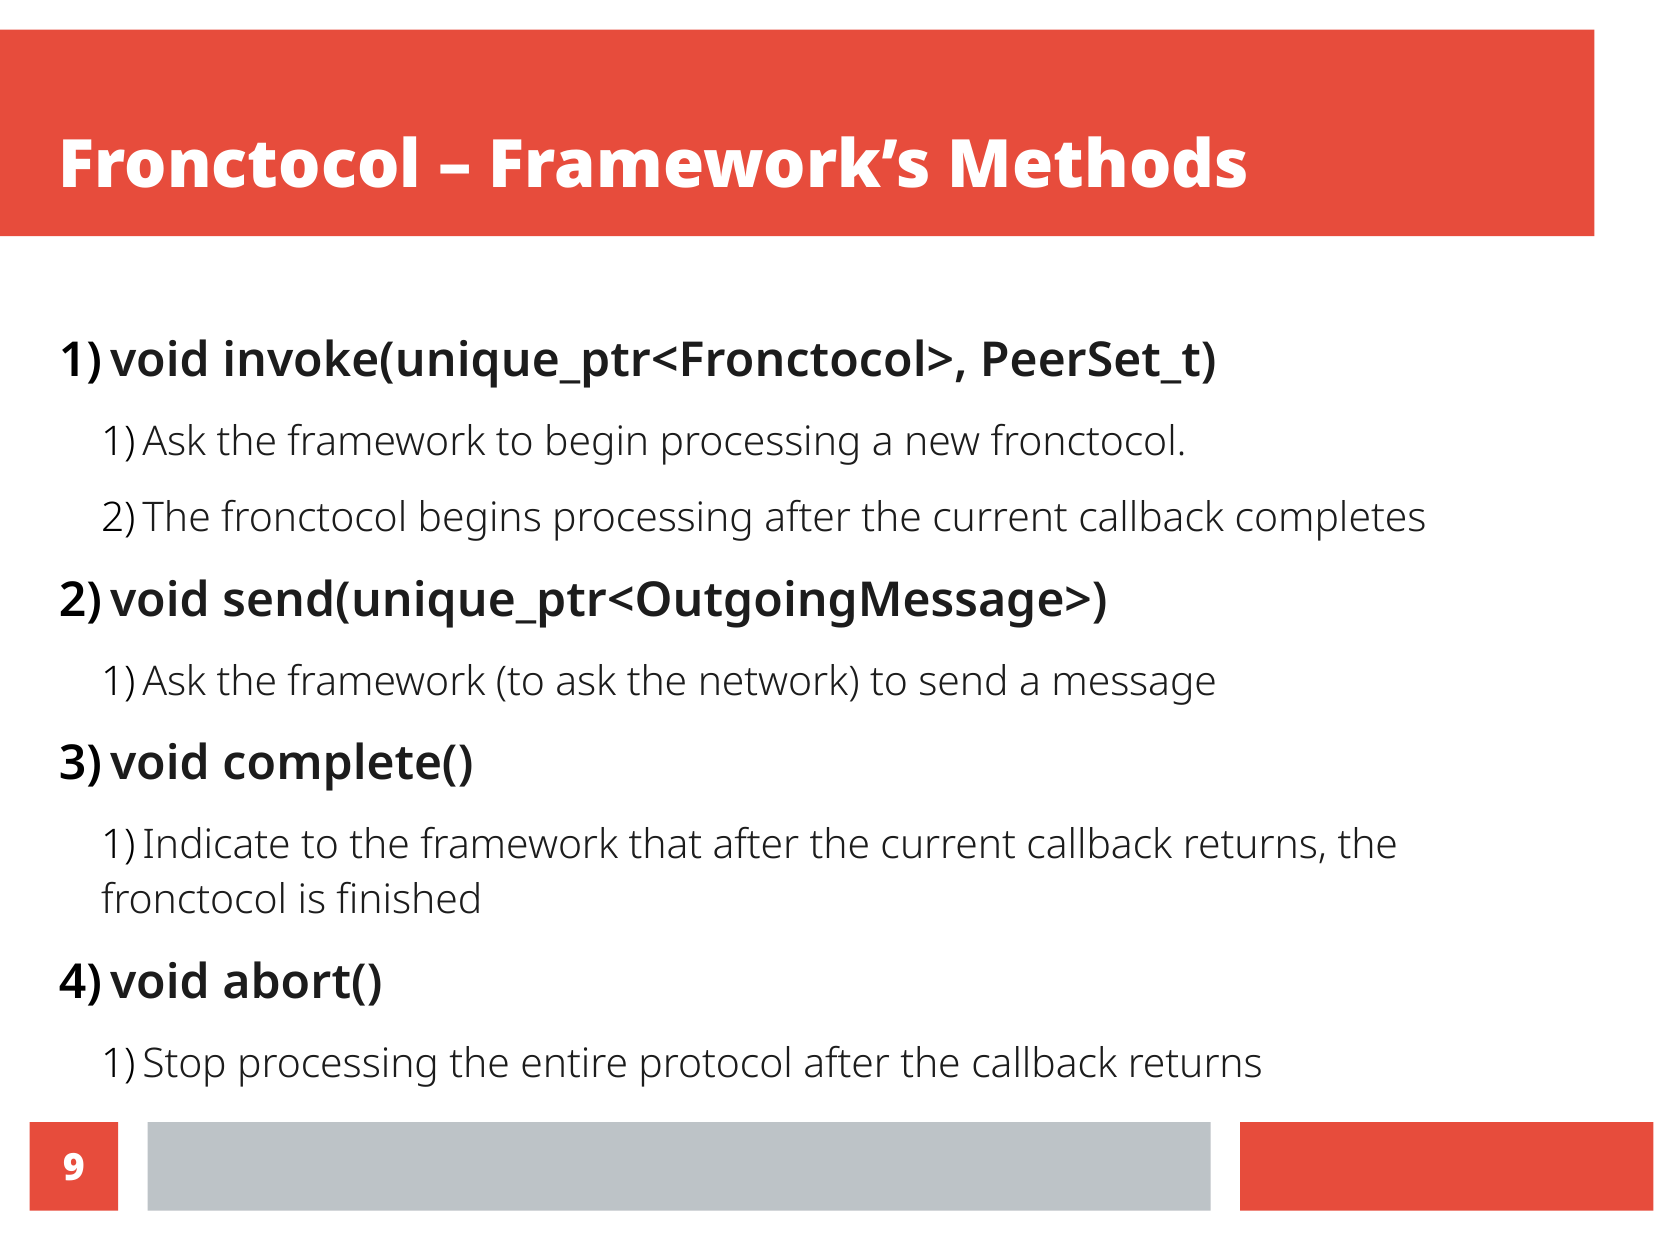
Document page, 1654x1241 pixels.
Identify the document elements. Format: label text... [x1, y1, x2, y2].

list void invoke(unique_ptr<Fronctocol>, PeerSet_t) Ask the framework to begin processing a new fronctocol. The fronctocol begins processing after the current callback completes void send(unique_ptr<OutgoingMessage>) Ask the framework (to ask the network) to send a message void complete() Indicate to the framework that after the current callback returns, the fronctocol is finished void abort() Stop processing the entire protocol after the callback returns [59, 324, 1565, 1093]
title Fronctocol – Framework’s Methods [59, 59, 1595, 207]
